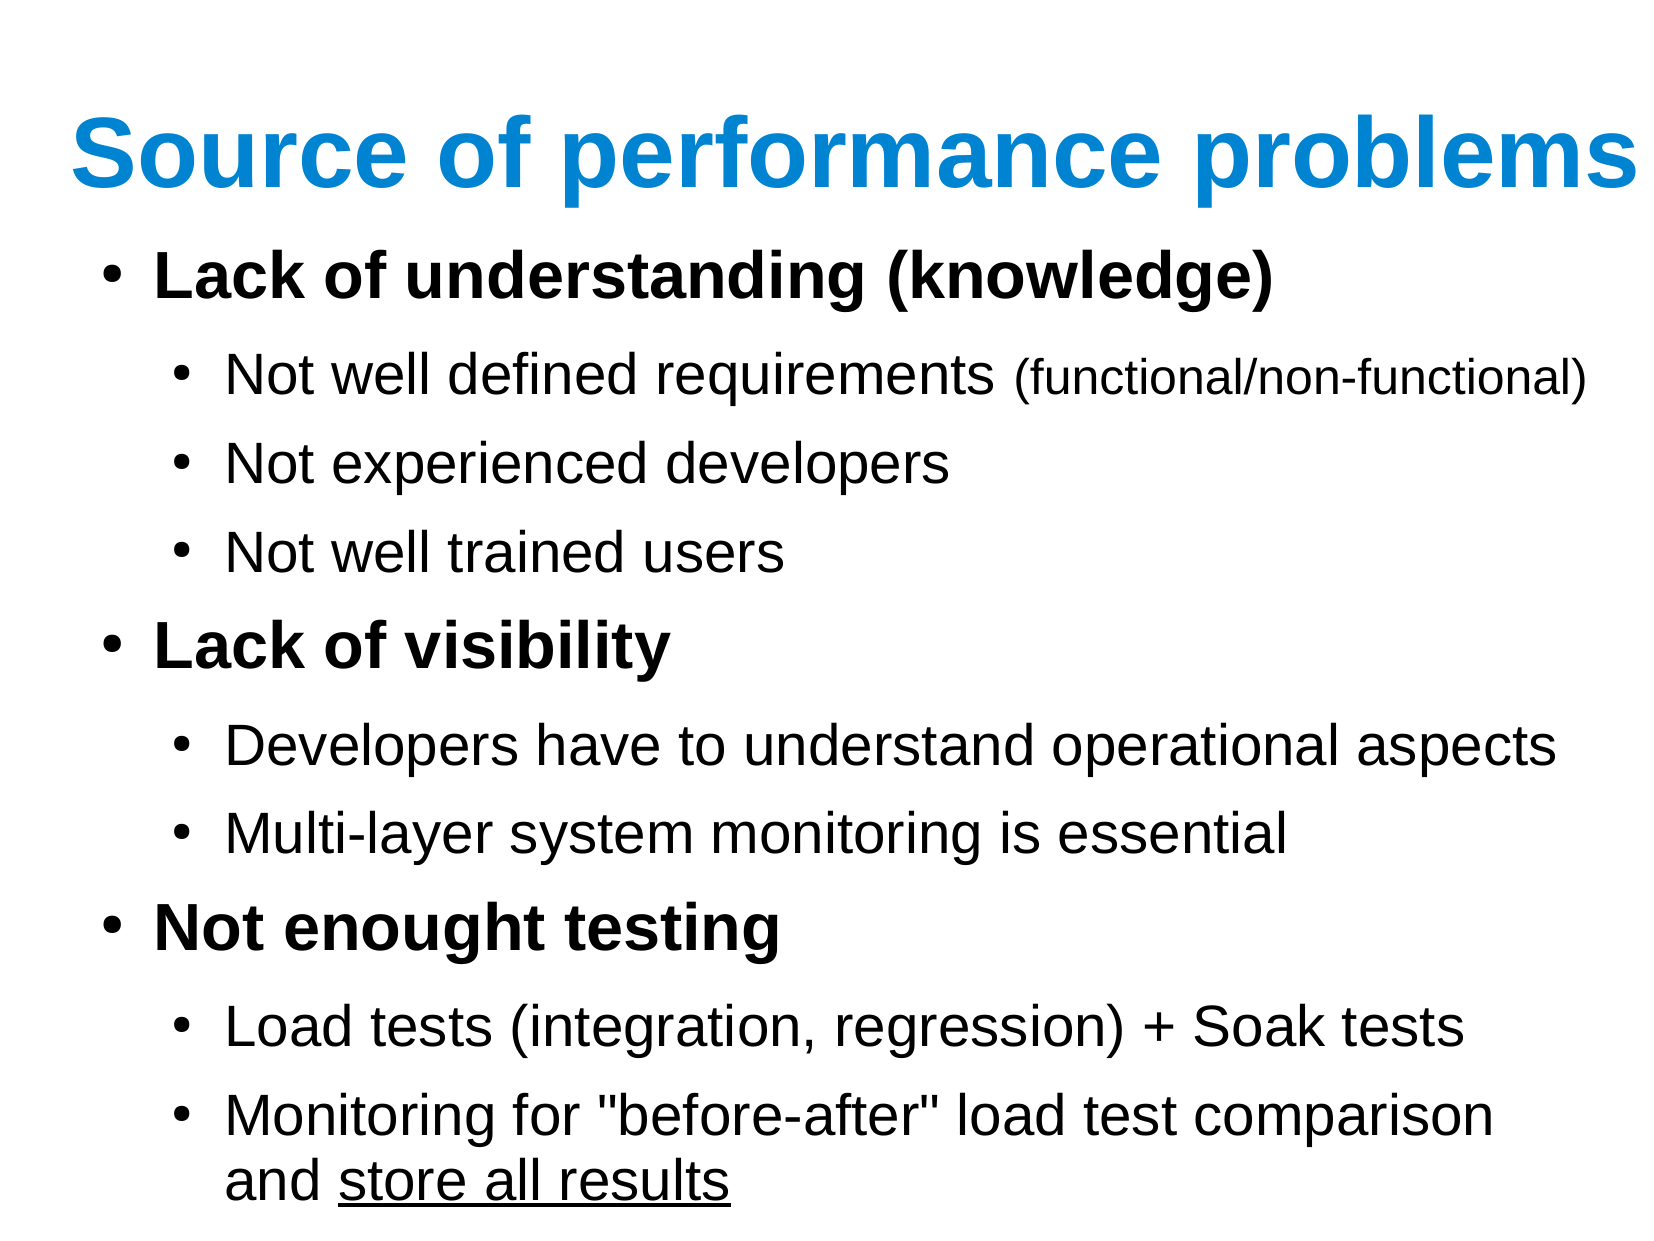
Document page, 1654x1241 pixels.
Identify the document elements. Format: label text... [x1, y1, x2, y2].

list Lack of understanding (knowledge) Not well defined requirements (functional/non-functional) Not experienced developers Not well trained users Lack of visibility Developers have to understand operational aspects Multi-layer system monitoring is essential Not enought testing Load tests (integration, regression) + Soak tests Monitoring for "before-after" load test comparison and store all results [82, 237, 1595, 1223]
title Source of performance problems [59, 49, 1654, 257]
